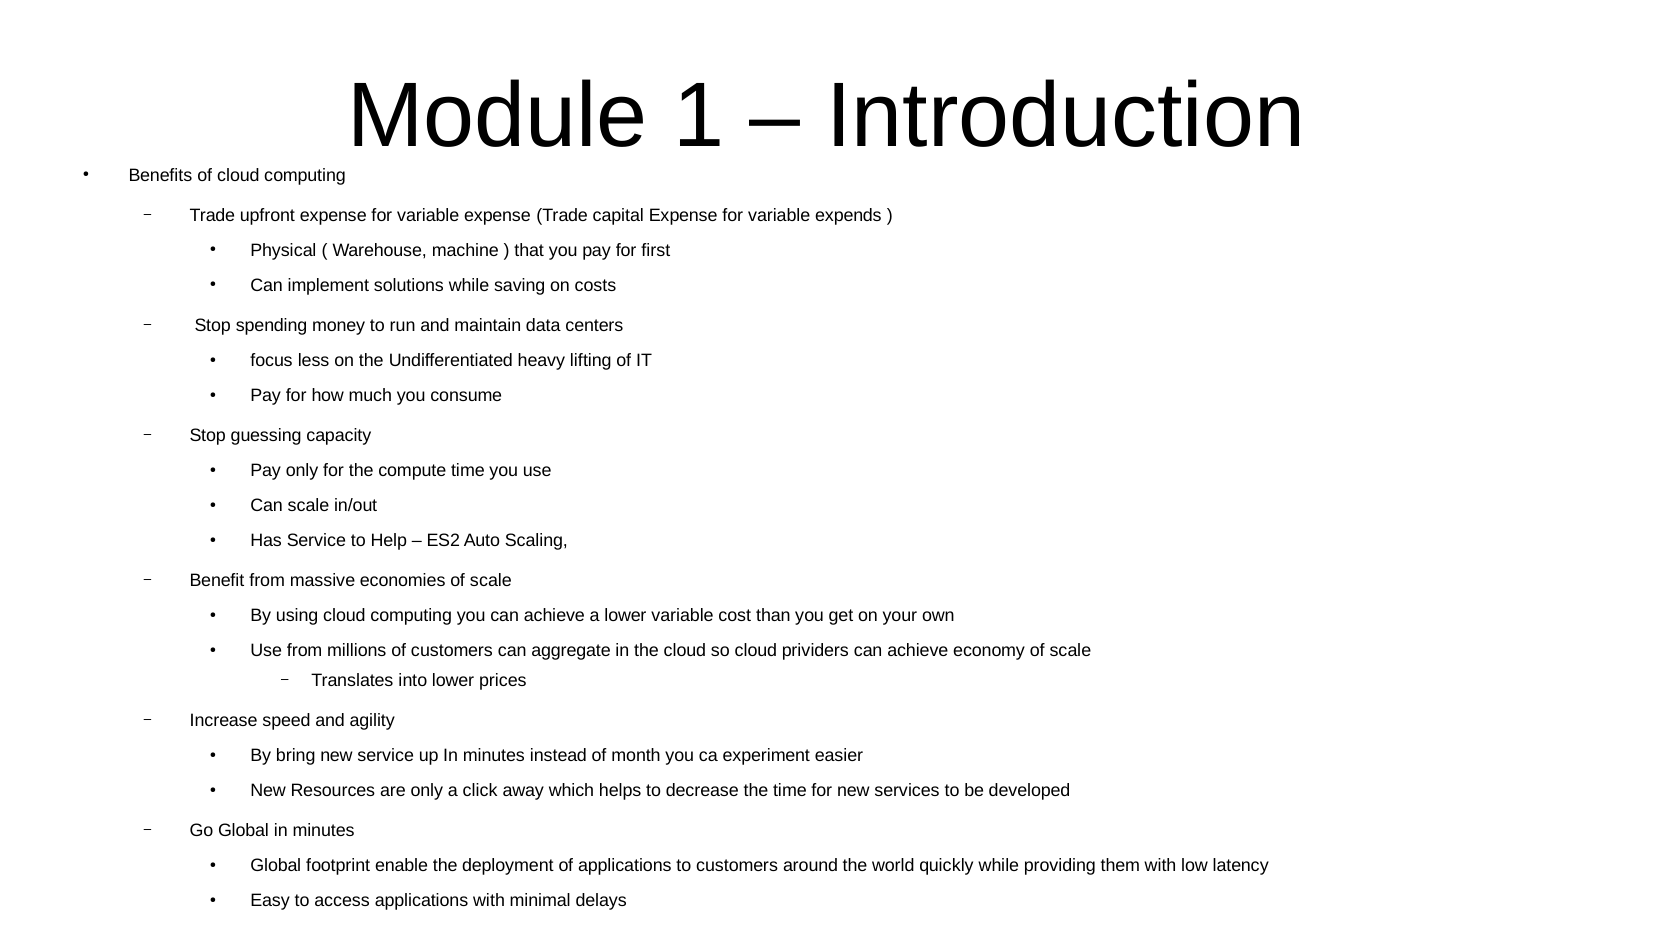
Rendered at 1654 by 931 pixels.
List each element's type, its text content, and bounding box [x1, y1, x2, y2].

title Module 1 – Introduction [82, 37, 1571, 165]
list Benefits of cloud computing Trade upfront expense for variable expense (Trade capital Expense for variable expends ) Physical ( Warehouse, machine ) that you pay for first Can implement solutions while saving on costs Stop spending money to run and maintain data centers focus less on the Undifferentiated heavy lifting of IT Pay for how much you consume Stop guessing capacity Pay only for the compute time you use Can scale in/out Has Service to Help – ES2 Auto Scaling, Benefit from massive economies of scale By using cloud computing you can achieve a lower variable cost than you get on your own Use from millions of customers can aggregate in the cloud so cloud prividers can achieve economy of scale Translates into lower prices Increase speed and agility By bring new service up In minutes instead of month you ca experiment easier New Resources are only a click away which helps to decrease the time for new services to be developed Go Global in minutes Global footprint enable the deployment of applications to customers around the world quickly while providing them with low latency Easy to access applications with minimal delays [67, 165, 1606, 911]
